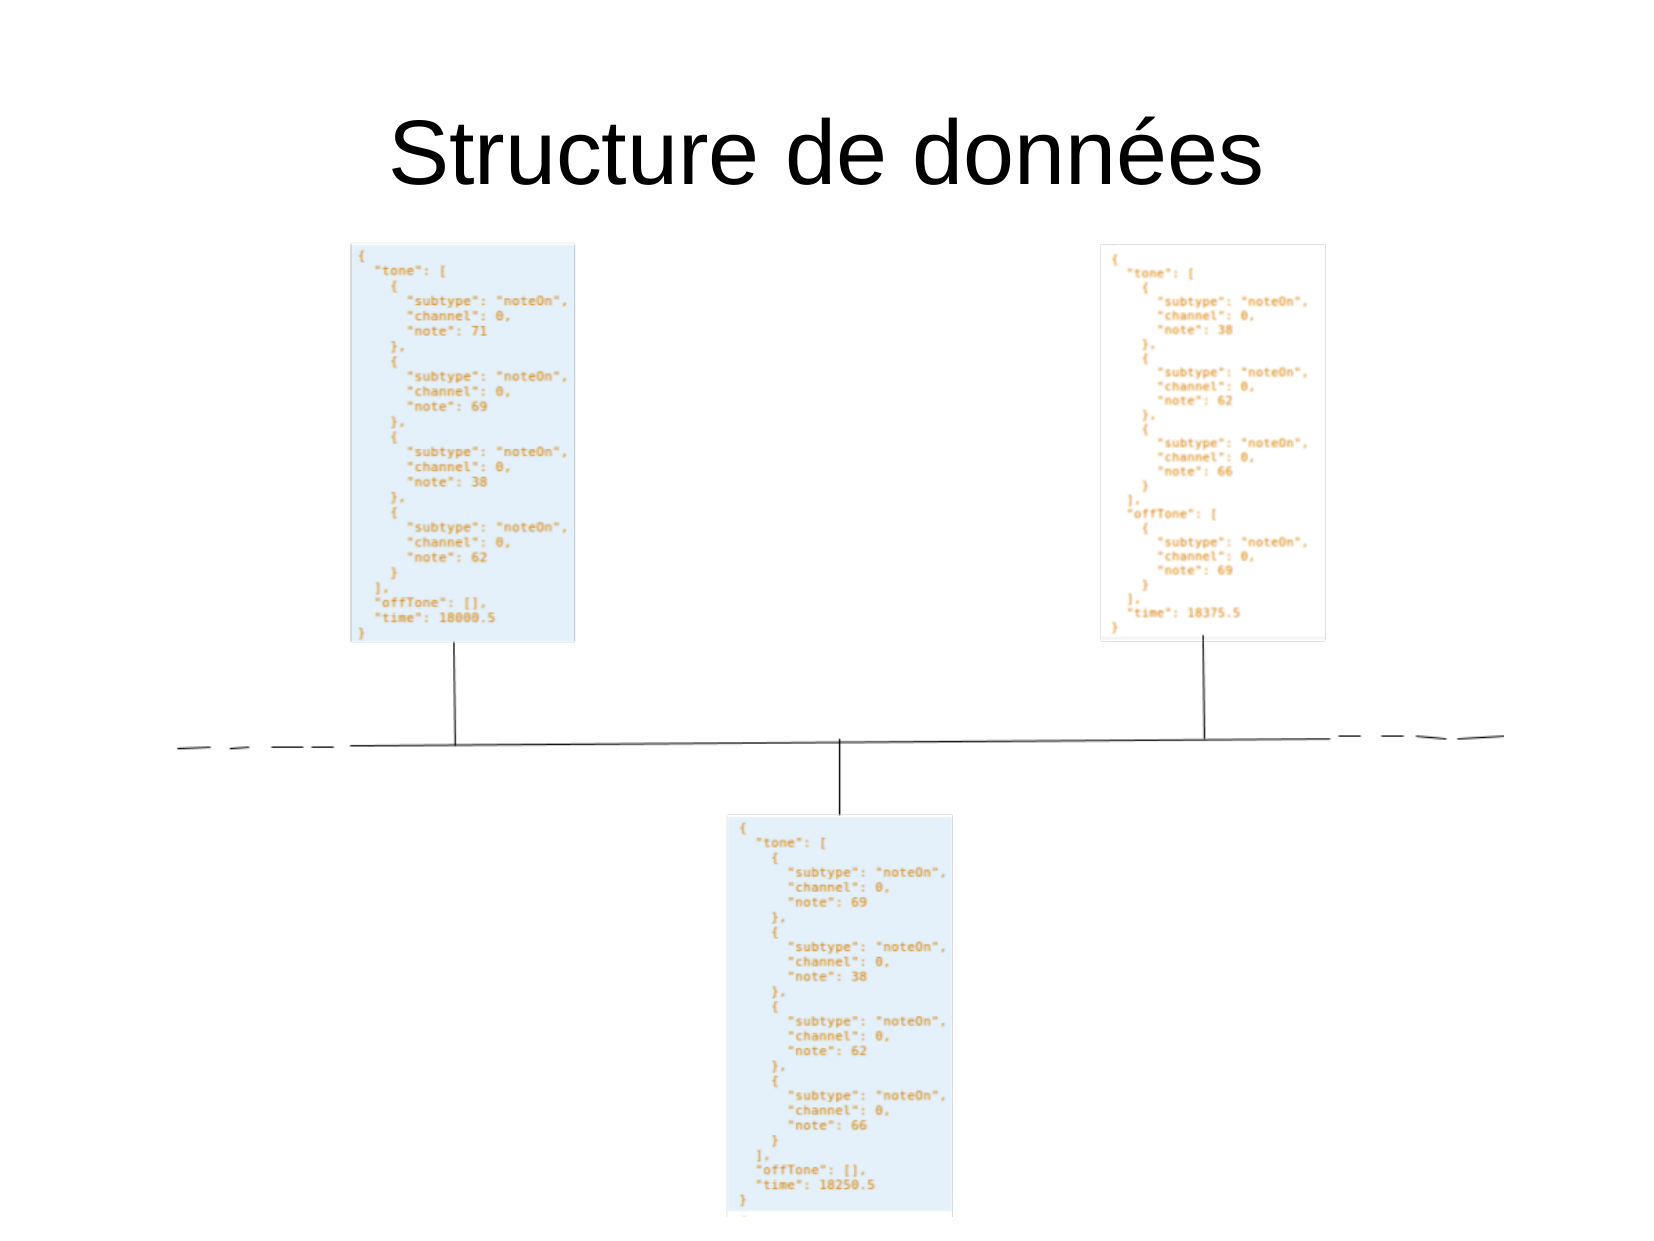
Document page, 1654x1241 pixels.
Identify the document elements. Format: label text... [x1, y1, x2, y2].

picture [177, 221, 1504, 1217]
title Structure de données [82, 49, 1571, 257]
